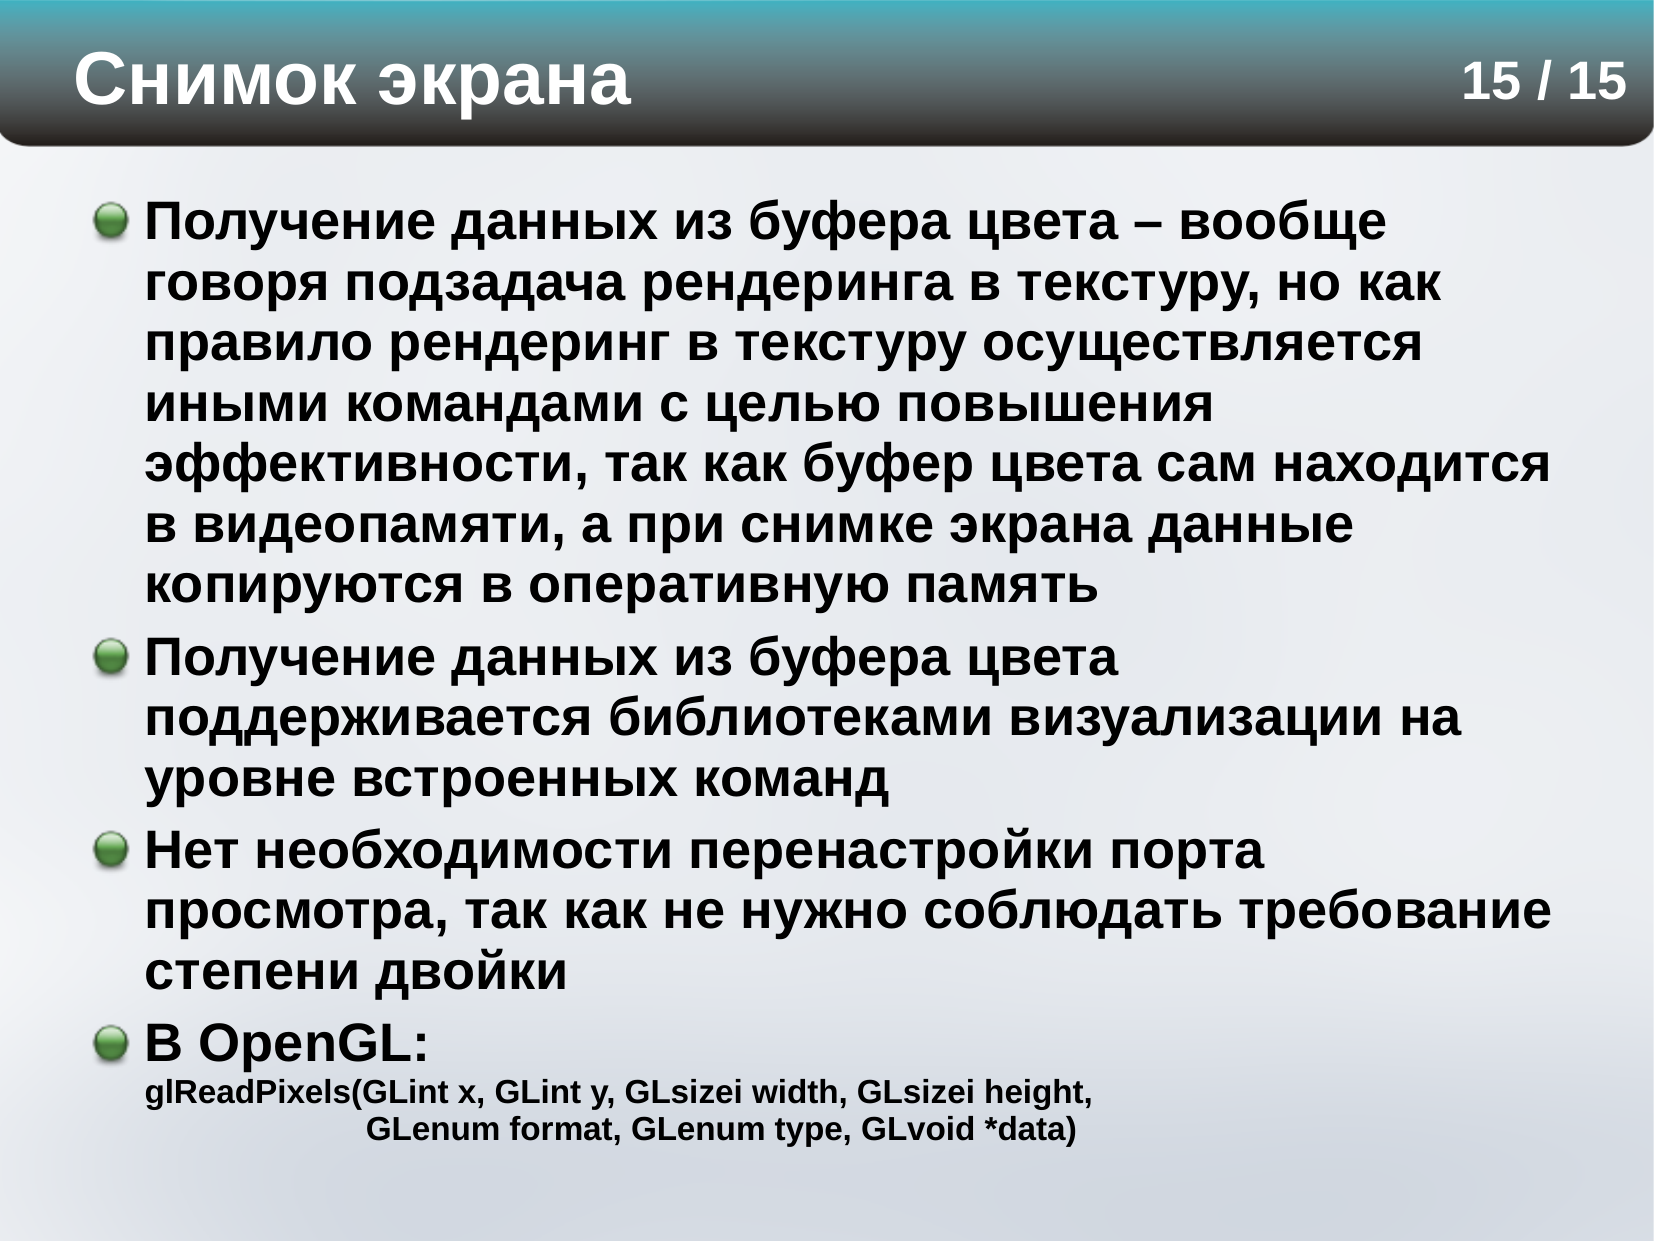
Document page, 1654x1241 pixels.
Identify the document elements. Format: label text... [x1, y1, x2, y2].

text_box Получение данных из буфера цвета – вообще говоря подзадача рендеринга в текстуру, но как правило рендеринг в текстуру осуществляется иными командами с целью повышения эффективности, так как буфер цвета сам находится в видеопамяти, а при снимке экрана данные копируются в оперативную память Получение данных из буфера цвета поддерживается библиотеками визуализации на уровне встроенных команд Нет необходимости перенастройки порта просмотра, так как не нужно соблюдать требование степени двойки В OpenGL: glReadPixels(GLint x, GLint y, GLsizei width, GLsizei height, GLenum format, GLenum type, GLvoid *data) [70, 183, 1595, 1155]
text_box <номер> / 15 [1446, 42, 1654, 179]
text_box Снимок экрана [59, 29, 1359, 129]
picture [0, 0, 1654, 1241]
